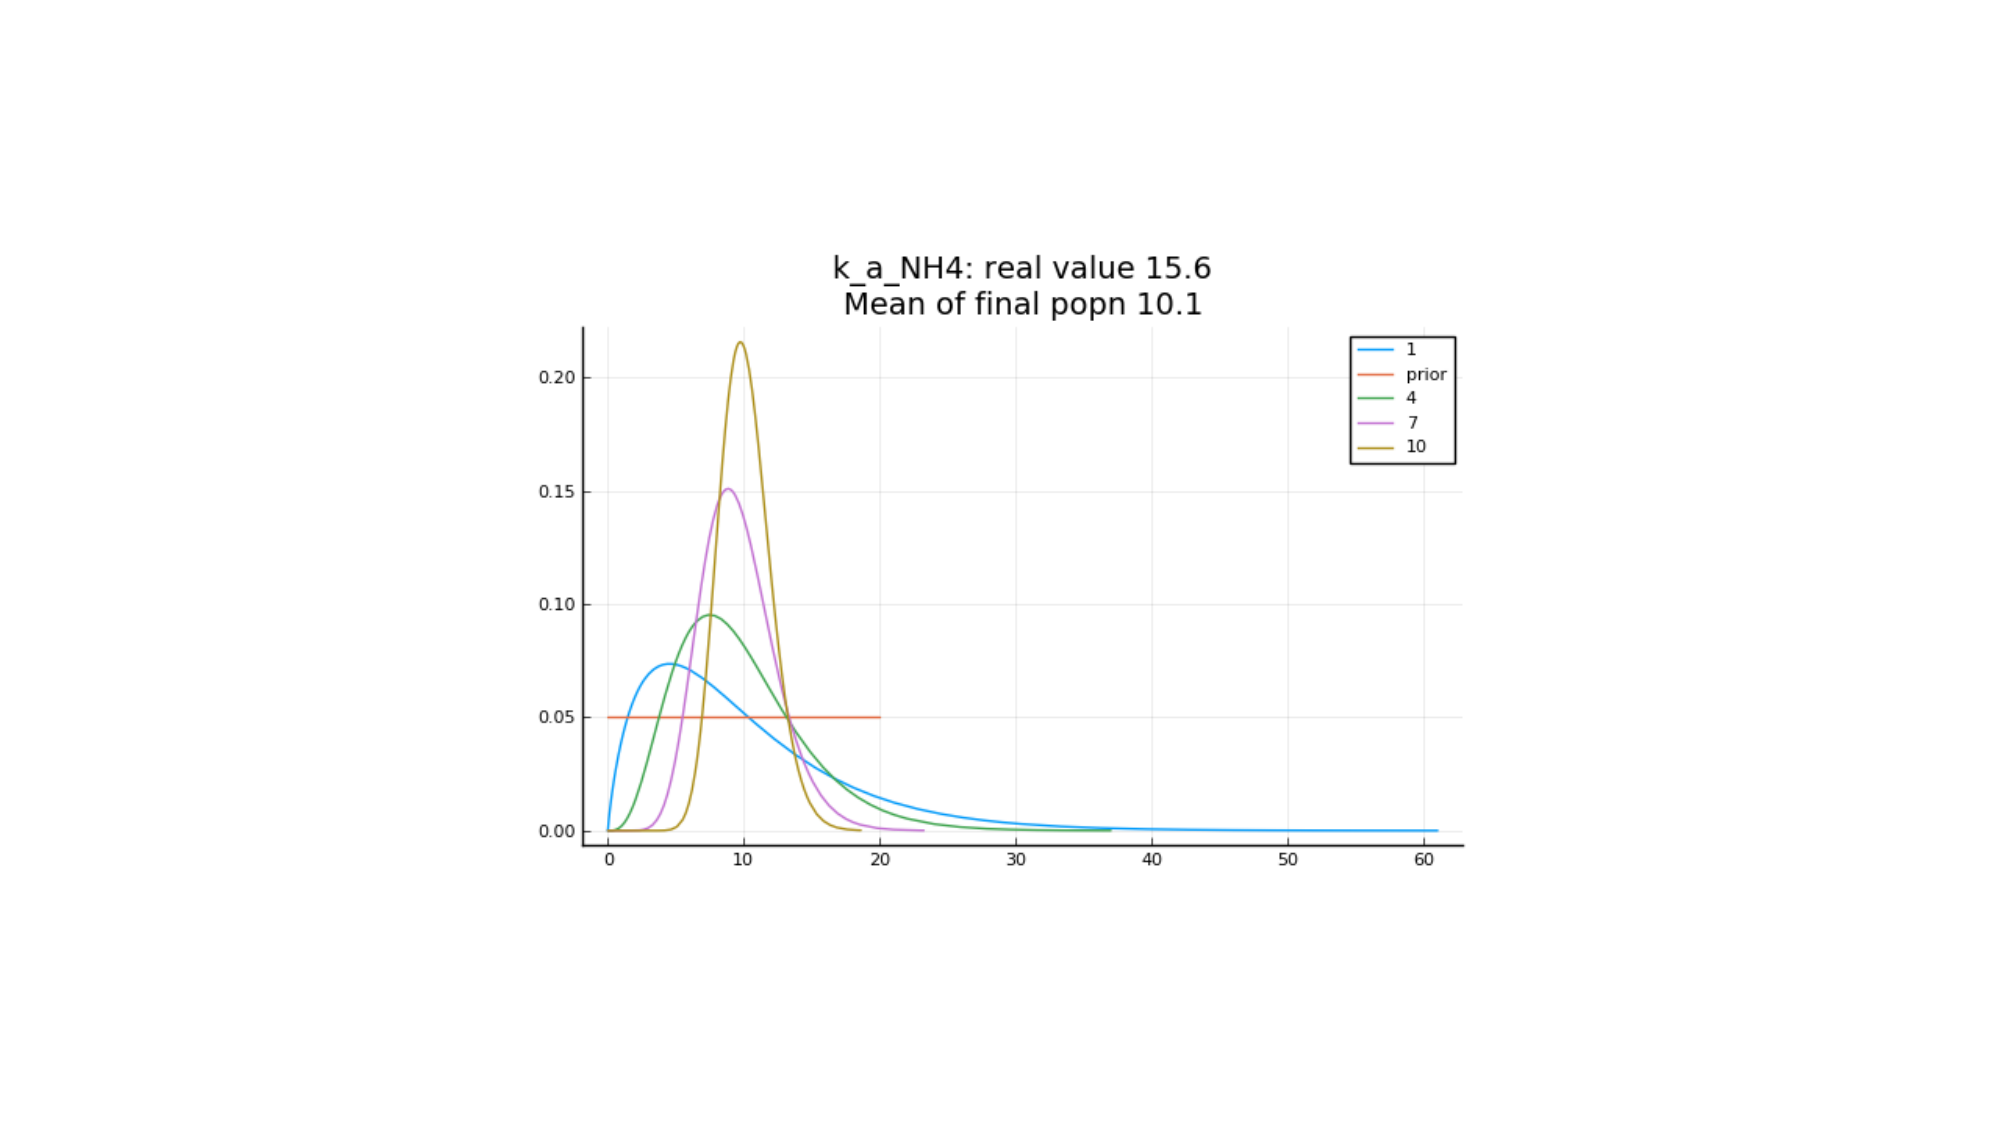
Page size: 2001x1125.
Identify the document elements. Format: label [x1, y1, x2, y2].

picture [531, 249, 1469, 875]
